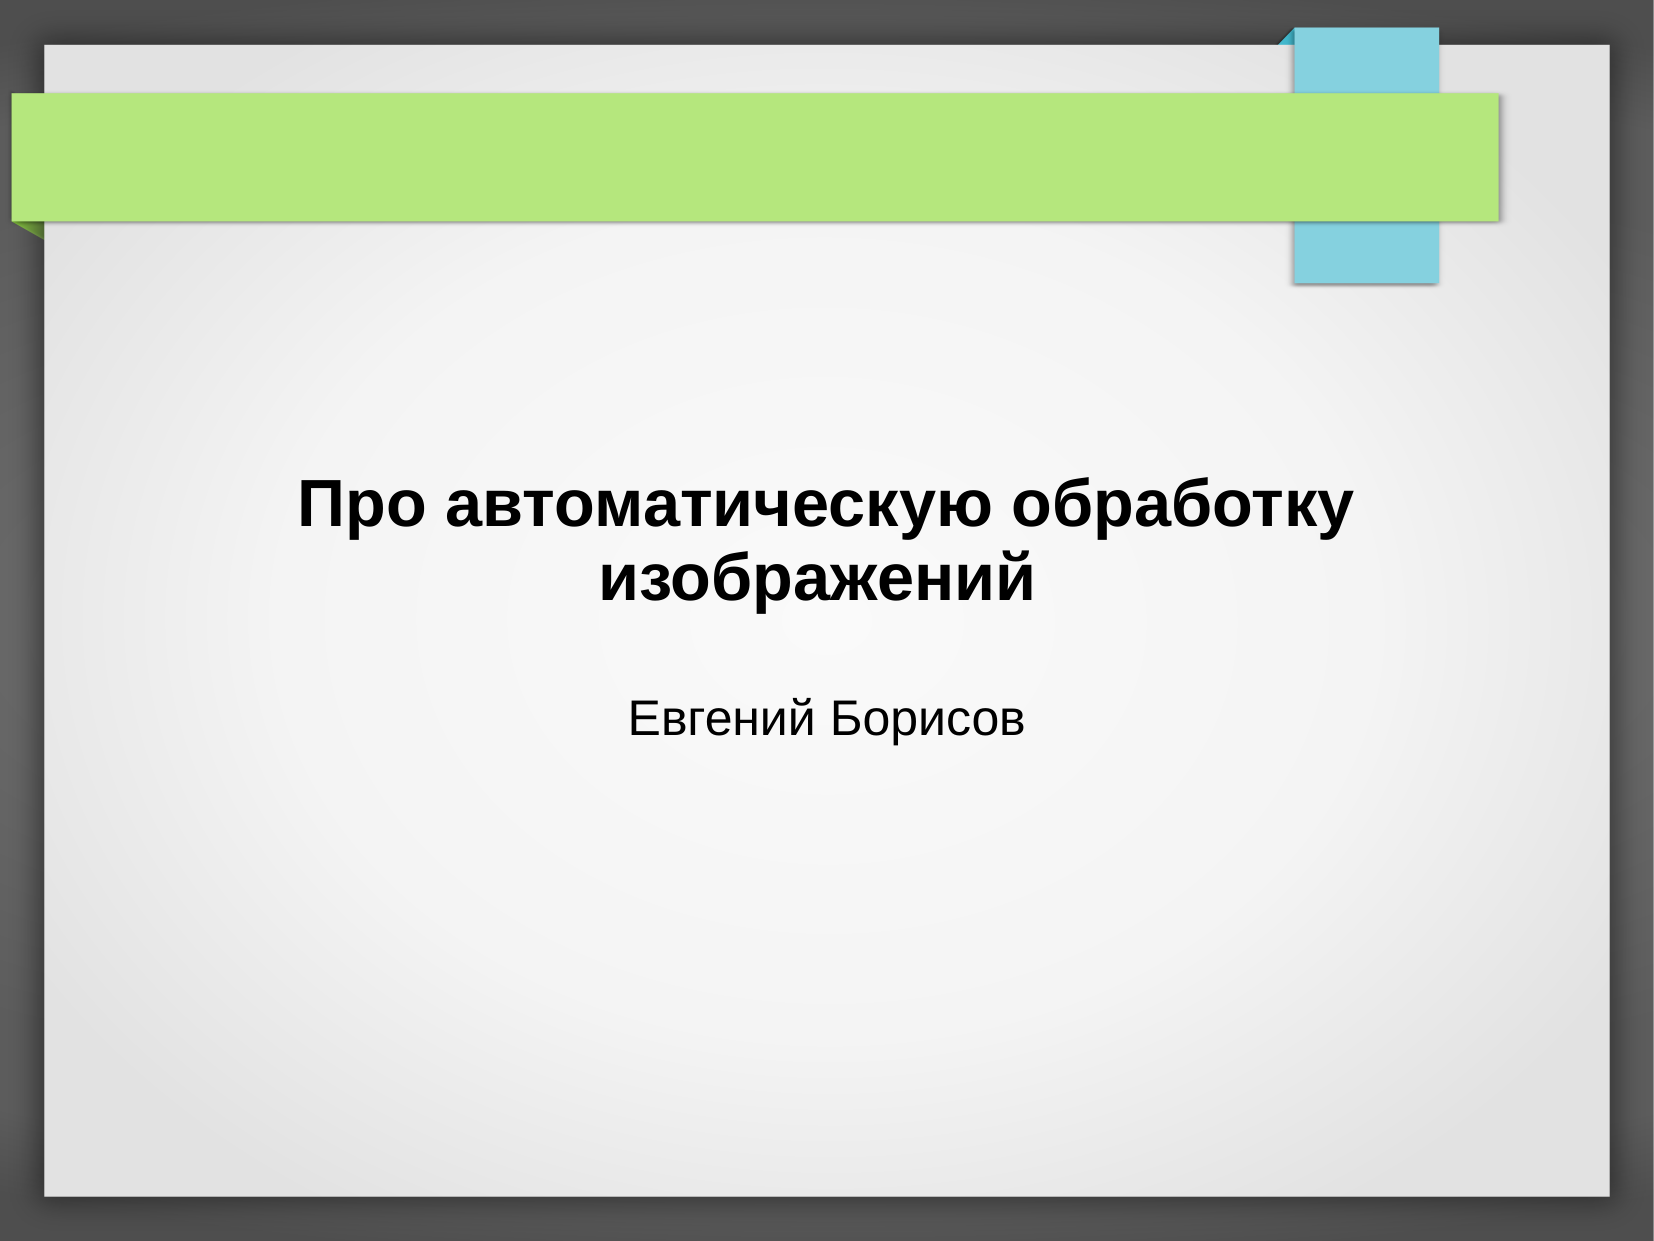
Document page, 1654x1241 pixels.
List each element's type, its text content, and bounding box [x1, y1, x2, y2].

picture [0, 0, 1654, 1241]
subtitle Про автоматическую обработку изображений Евгений Борисов [82, 290, 1571, 1010]
